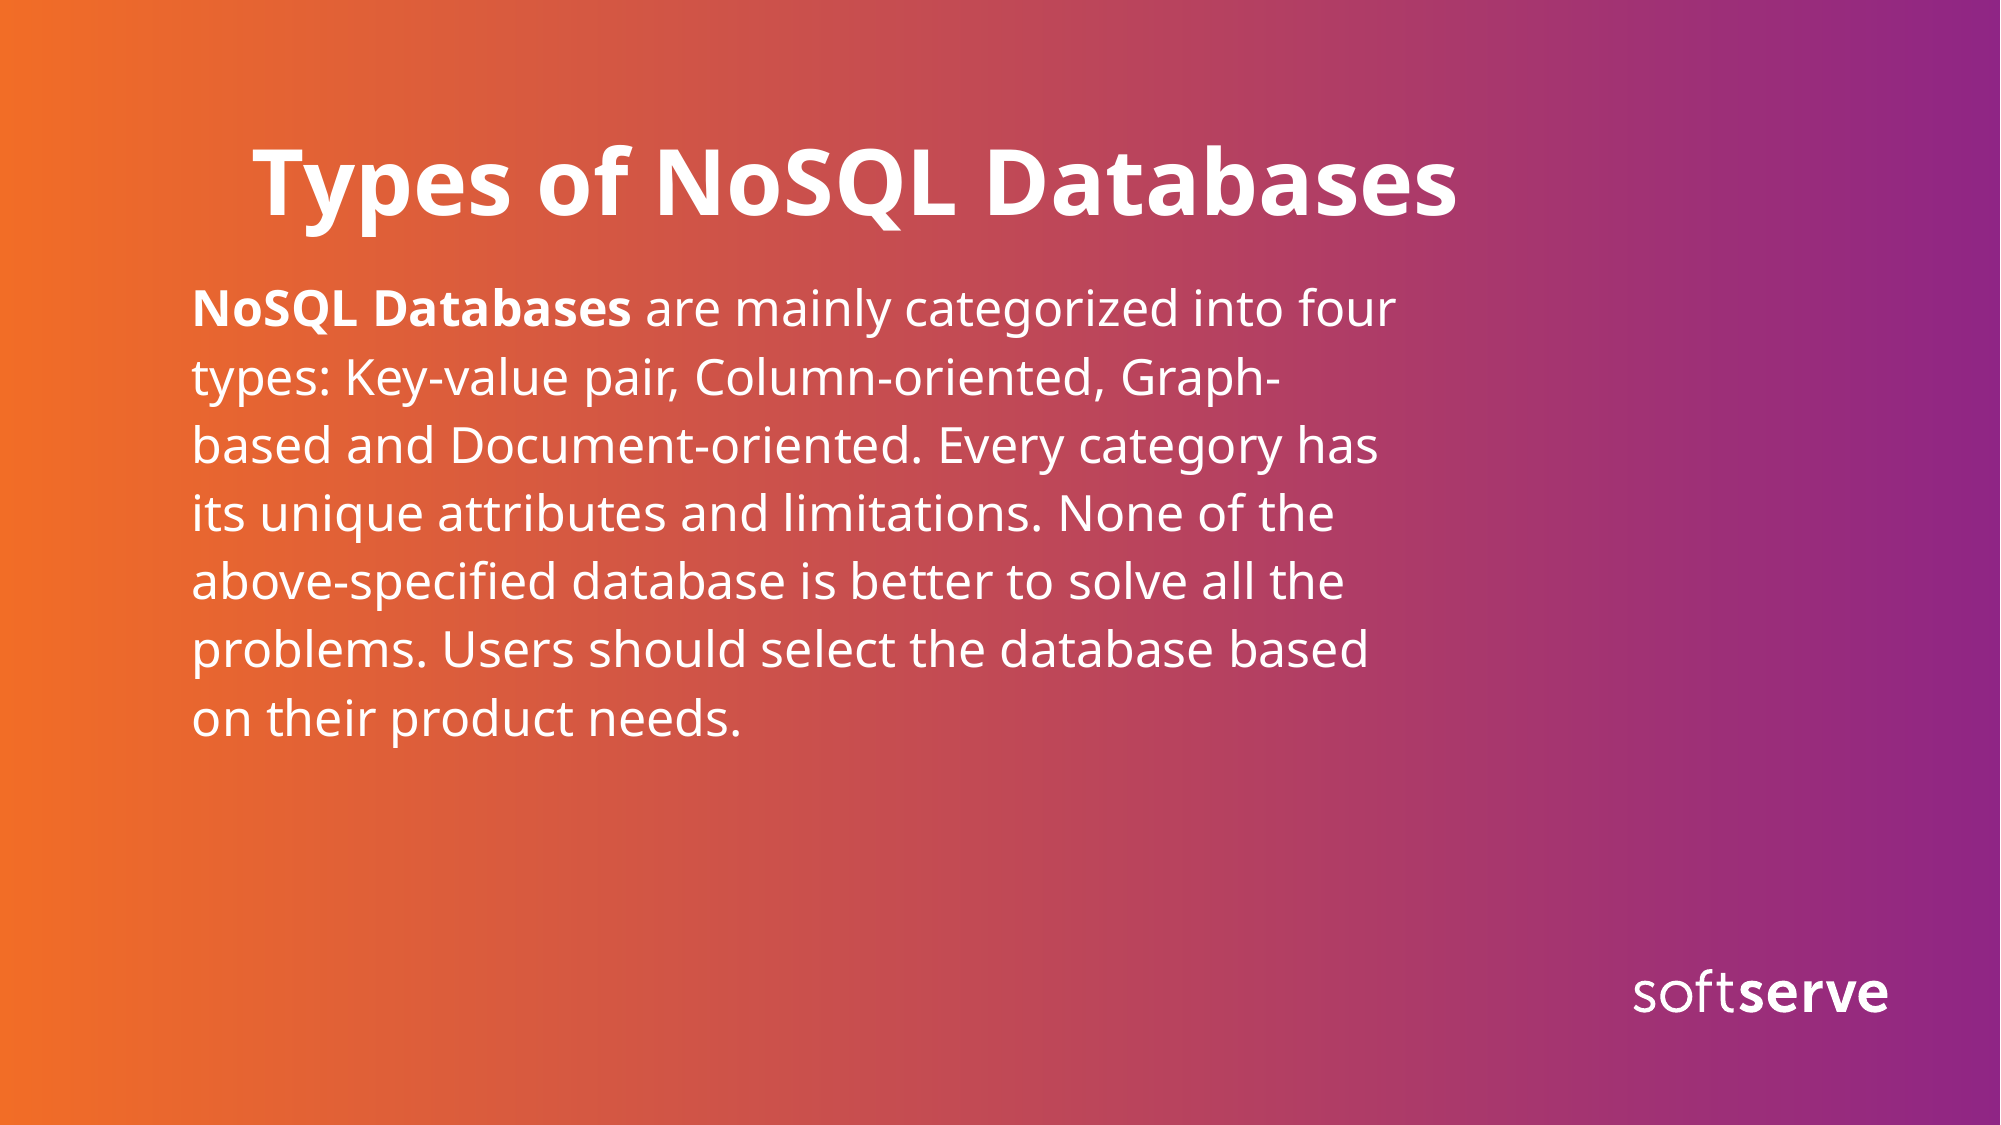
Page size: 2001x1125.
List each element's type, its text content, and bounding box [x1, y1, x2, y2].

text_box Types of NoSQL Databases [177, 118, 1536, 341]
text_box NoSQL Databases are mainly categorized into four types: Key-value pair, Column-oriented, Graph-based and Document-oriented. Every category has its unique attributes and limitations. None of the above-specified database is better to solve all the problems. Users should select the database based on their product needs. [177, 265, 1418, 679]
